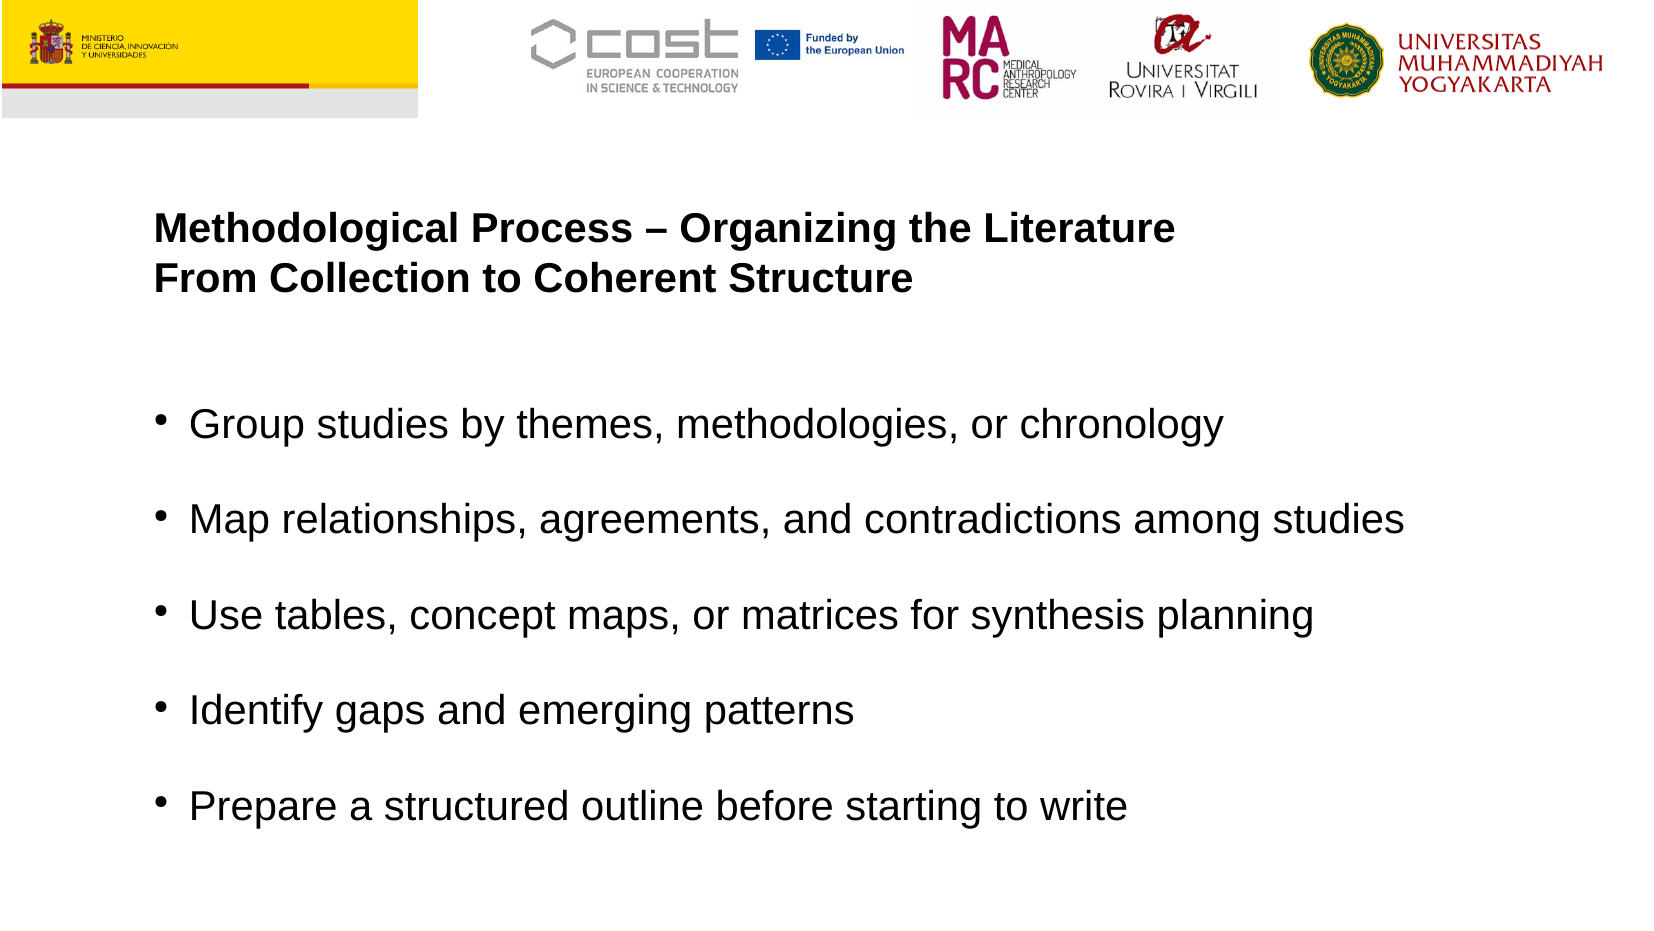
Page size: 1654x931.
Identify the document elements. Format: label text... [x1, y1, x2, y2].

text_box Methodological Process – Organizing the Literature From Collection to Coherent Structure Group studies by themes, methodologies, or chronology Map relationships, agreements, and contradictions among studies Use tables, concept maps, or matrices for synthesis planning Identify gaps and emerging patterns Prepare a structured outline before starting to write [82, 200, 1552, 845]
picture [1302, 14, 1613, 112]
picture [2, 0, 1278, 119]
